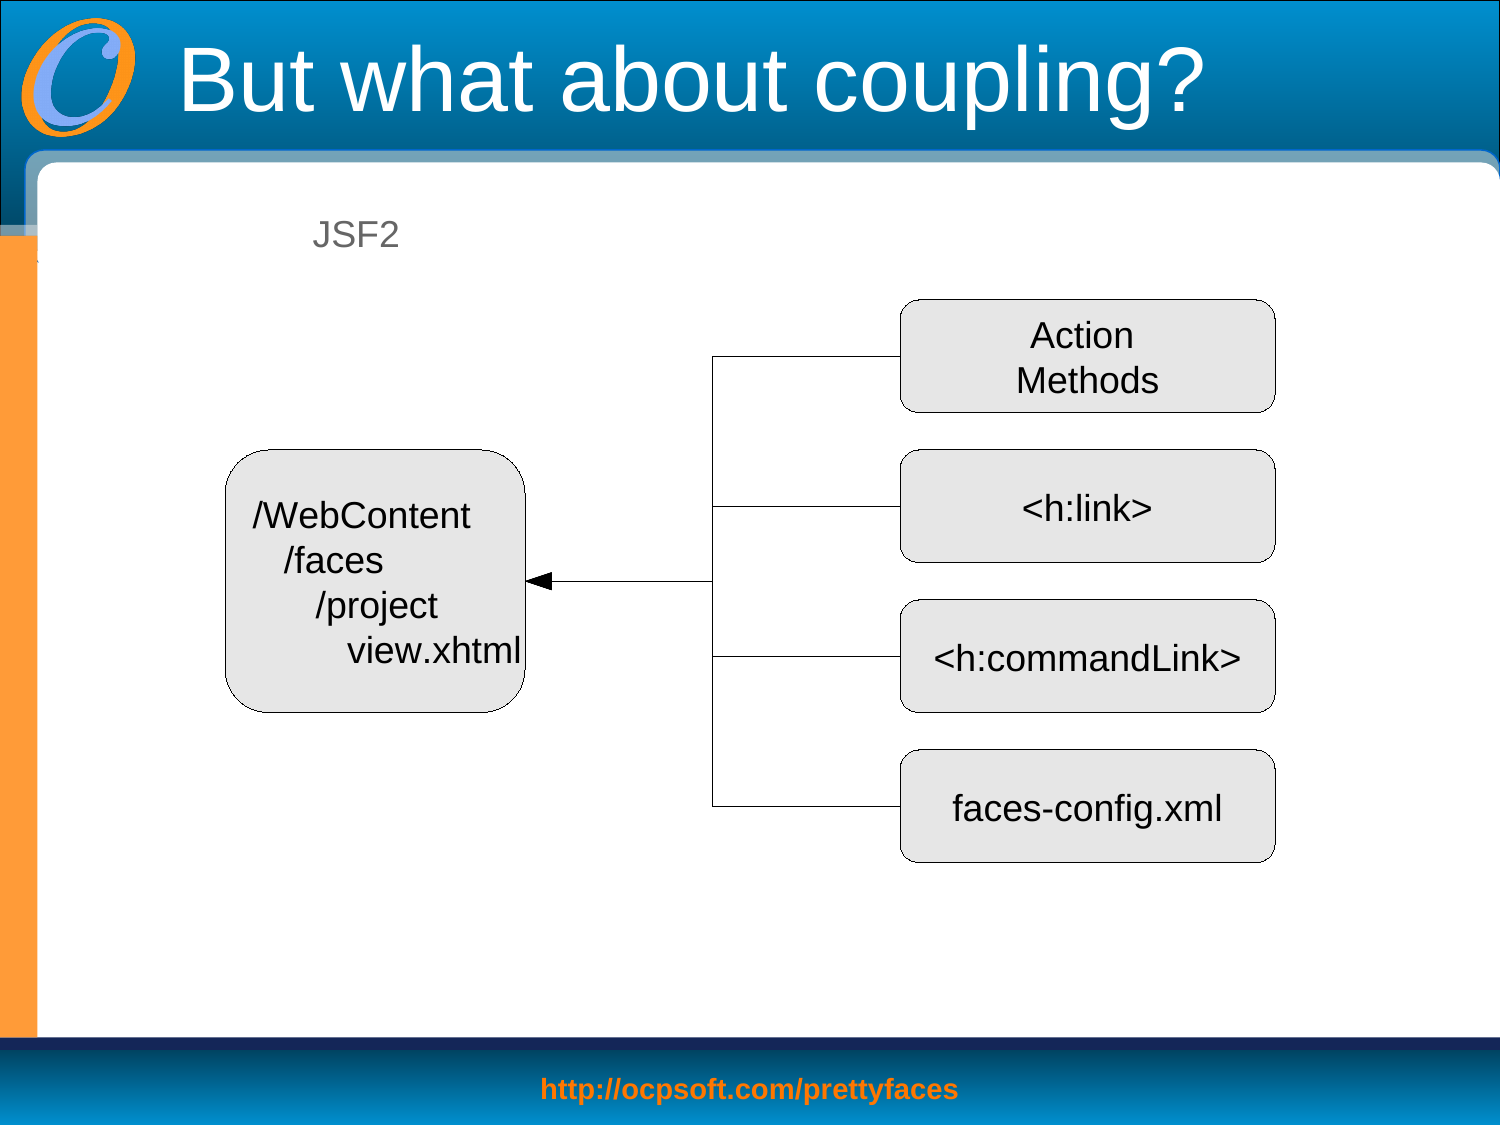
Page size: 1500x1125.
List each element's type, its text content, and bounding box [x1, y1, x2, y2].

title But what about coupling? [162, 4, 1463, 146]
text_box <h:link> [900, 449, 1276, 563]
text_box JSF2 [150, 202, 563, 263]
text_box faces-config.xml [900, 749, 1276, 863]
picture [22, 19, 135, 136]
text_box Action Methods [900, 299, 1276, 413]
text_box /WebContent /faces /project view.xhtml [225, 449, 526, 713]
text_box <h:commandLink> [900, 599, 1276, 713]
